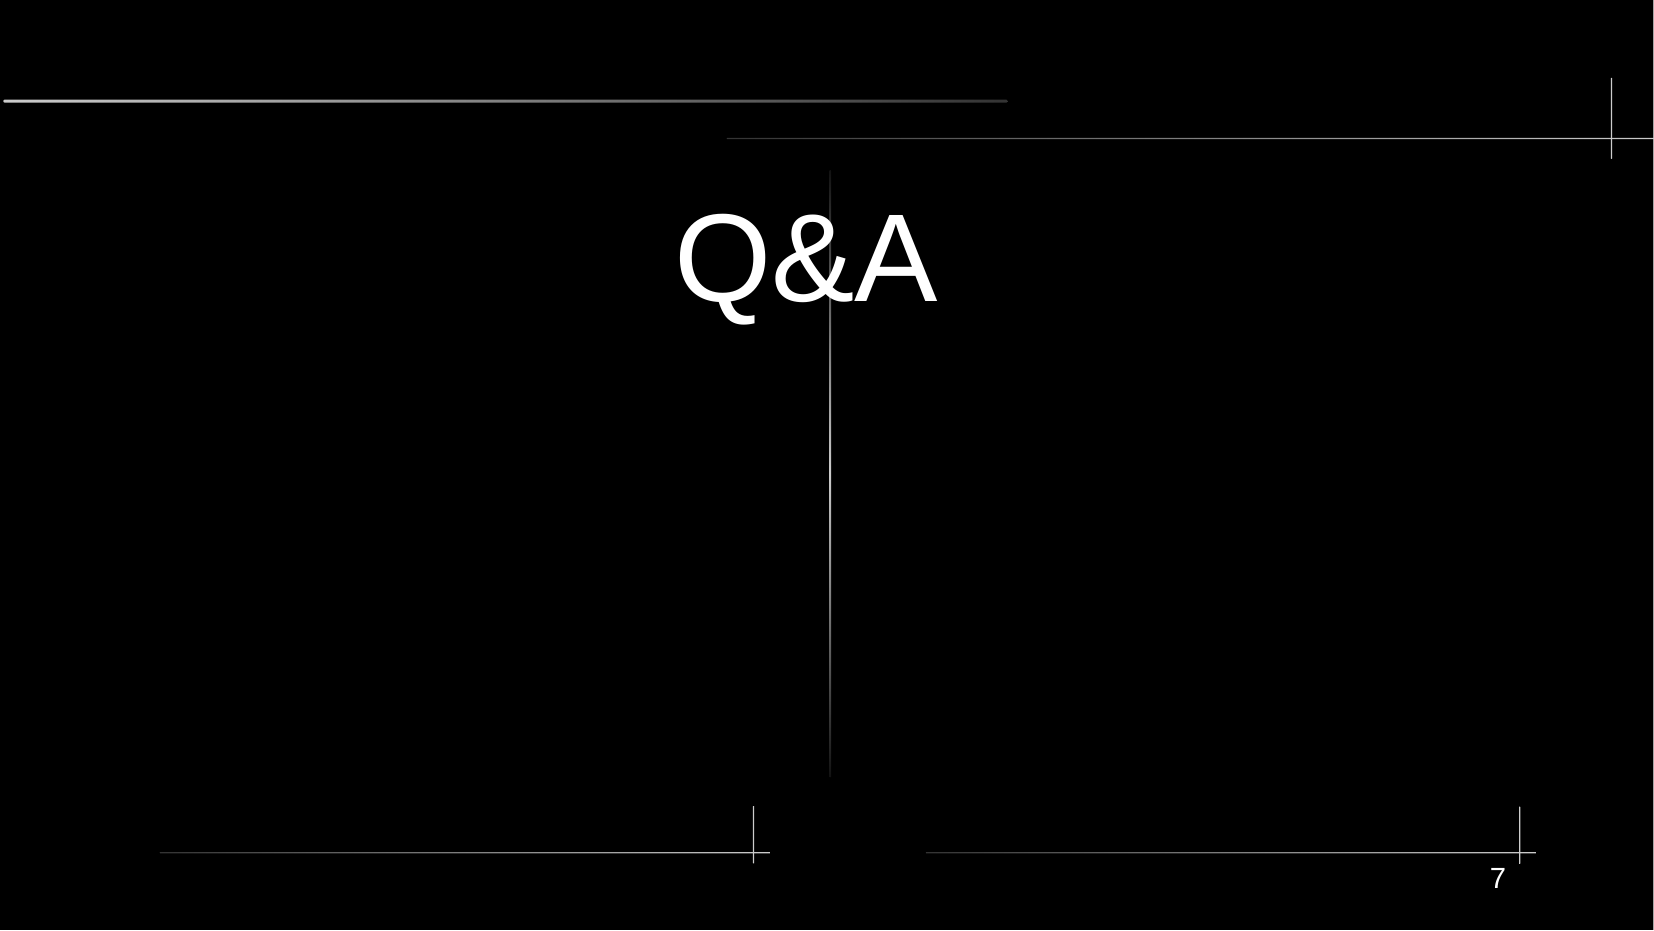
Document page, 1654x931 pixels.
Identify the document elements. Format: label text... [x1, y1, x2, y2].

subtitle Q&A [23, 11, 1589, 505]
